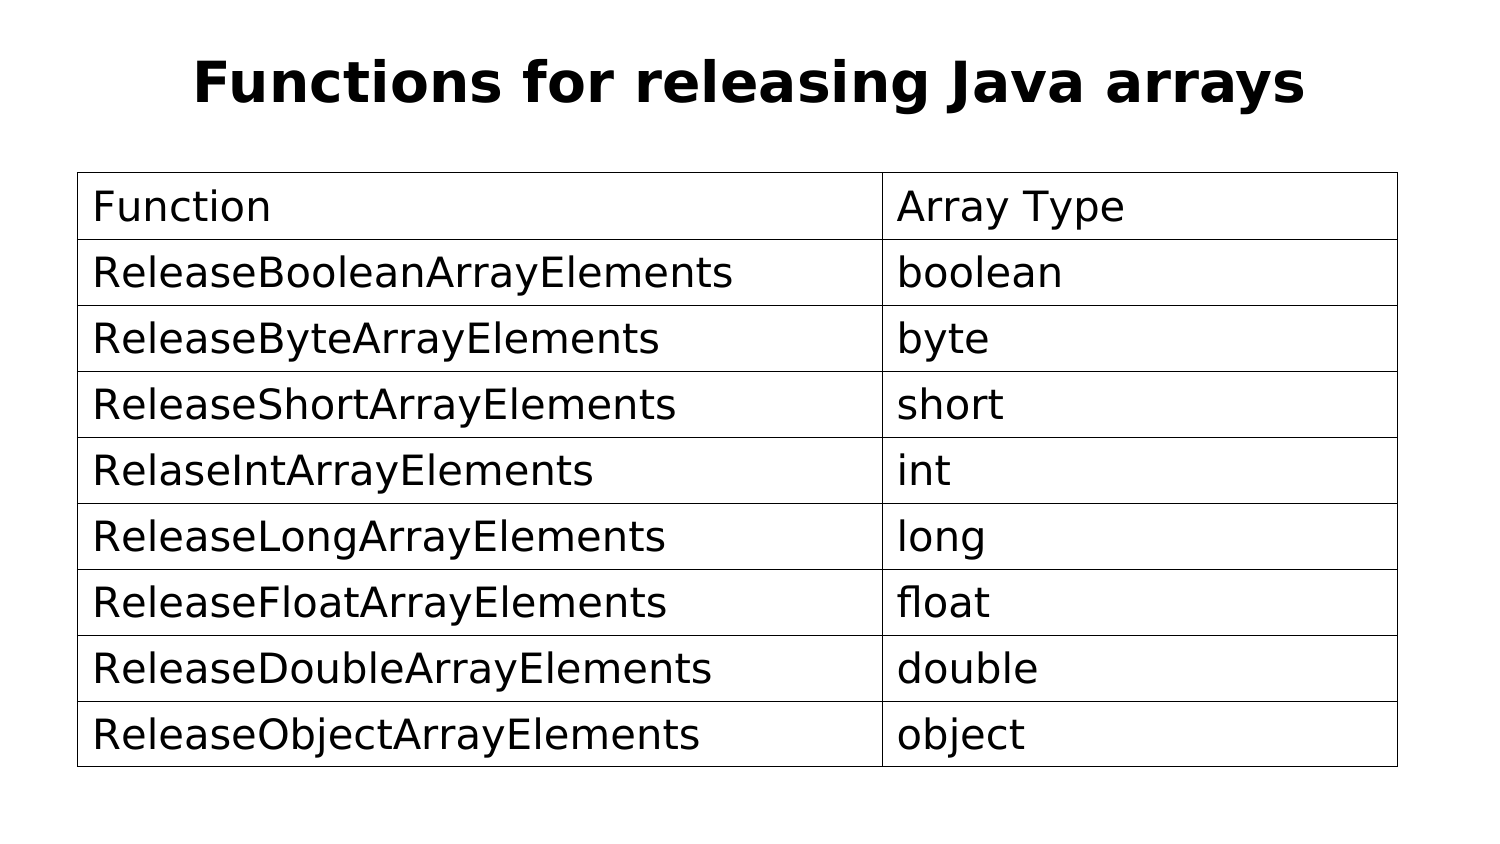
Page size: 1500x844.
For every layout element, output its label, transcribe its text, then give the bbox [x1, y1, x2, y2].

table_cell RelaseIntArrayElements [78, 438, 882, 503]
table_cell ReleaseObjectArrayElements [78, 702, 882, 766]
table_cell long [883, 504, 1397, 569]
table_cell boolean [883, 240, 1397, 305]
table_cell float [883, 570, 1397, 635]
table_header Array Type [883, 173, 1397, 239]
table_cell ReleaseByteArrayElements [78, 306, 882, 371]
table_header Function [78, 173, 882, 239]
table_cell byte [883, 306, 1397, 371]
table_cell ReleaseBooleanArrayElements [78, 240, 882, 305]
table_cell ReleaseShortArrayElements [78, 372, 882, 437]
table_cell ReleaseFloatArrayElements [78, 570, 882, 635]
table_cell double [883, 636, 1397, 701]
table_cell object [883, 702, 1397, 766]
table_cell int [883, 438, 1397, 503]
table_cell ReleaseDoubleArrayElements [78, 636, 882, 701]
table_cell short [883, 372, 1397, 437]
title Functions for releasing Java arrays [75, 17, 1425, 150]
table_cell ReleaseLongArrayElements [78, 504, 882, 569]
